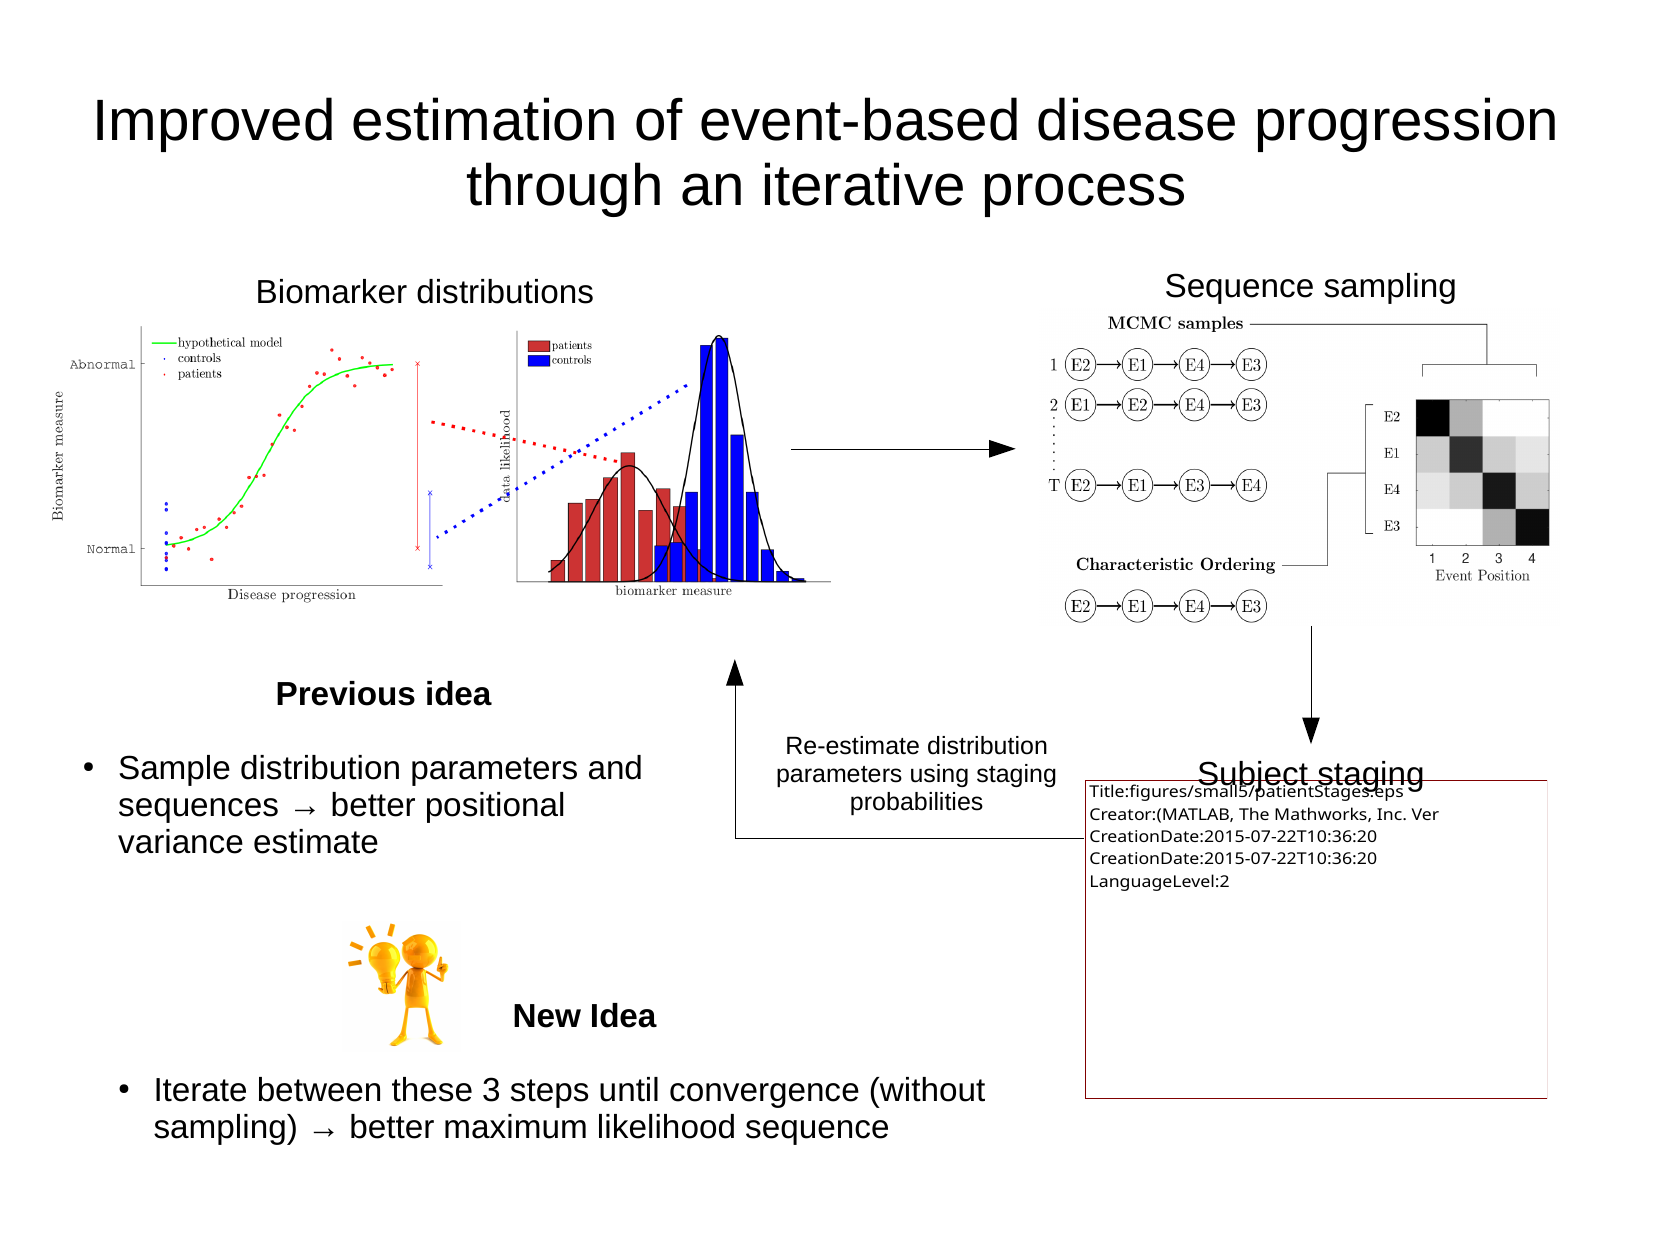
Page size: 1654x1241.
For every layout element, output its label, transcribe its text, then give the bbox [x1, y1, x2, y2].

picture [342, 921, 461, 1052]
text_box Re-estimate distribution parameters using staging probabilities [720, 708, 1114, 839]
picture [1039, 308, 1560, 626]
subtitle New Idea Iterate between these 3 steps until convergence (without sampling) → better maximum likelihood sequence [118, 962, 1016, 1182]
text_box Sequence sampling [1133, 236, 1489, 337]
picture [1083, 779, 1548, 1099]
picture [47, 307, 839, 615]
text_box Biomarker distributions [248, 242, 603, 343]
title Improved estimation of event-based disease progression through an iterative process [82, 49, 1571, 257]
text_box Subject staging [1133, 720, 1489, 827]
text_box Previous idea Sample distribution parameters and sequences → better positional variance estimate [82, 661, 650, 875]
